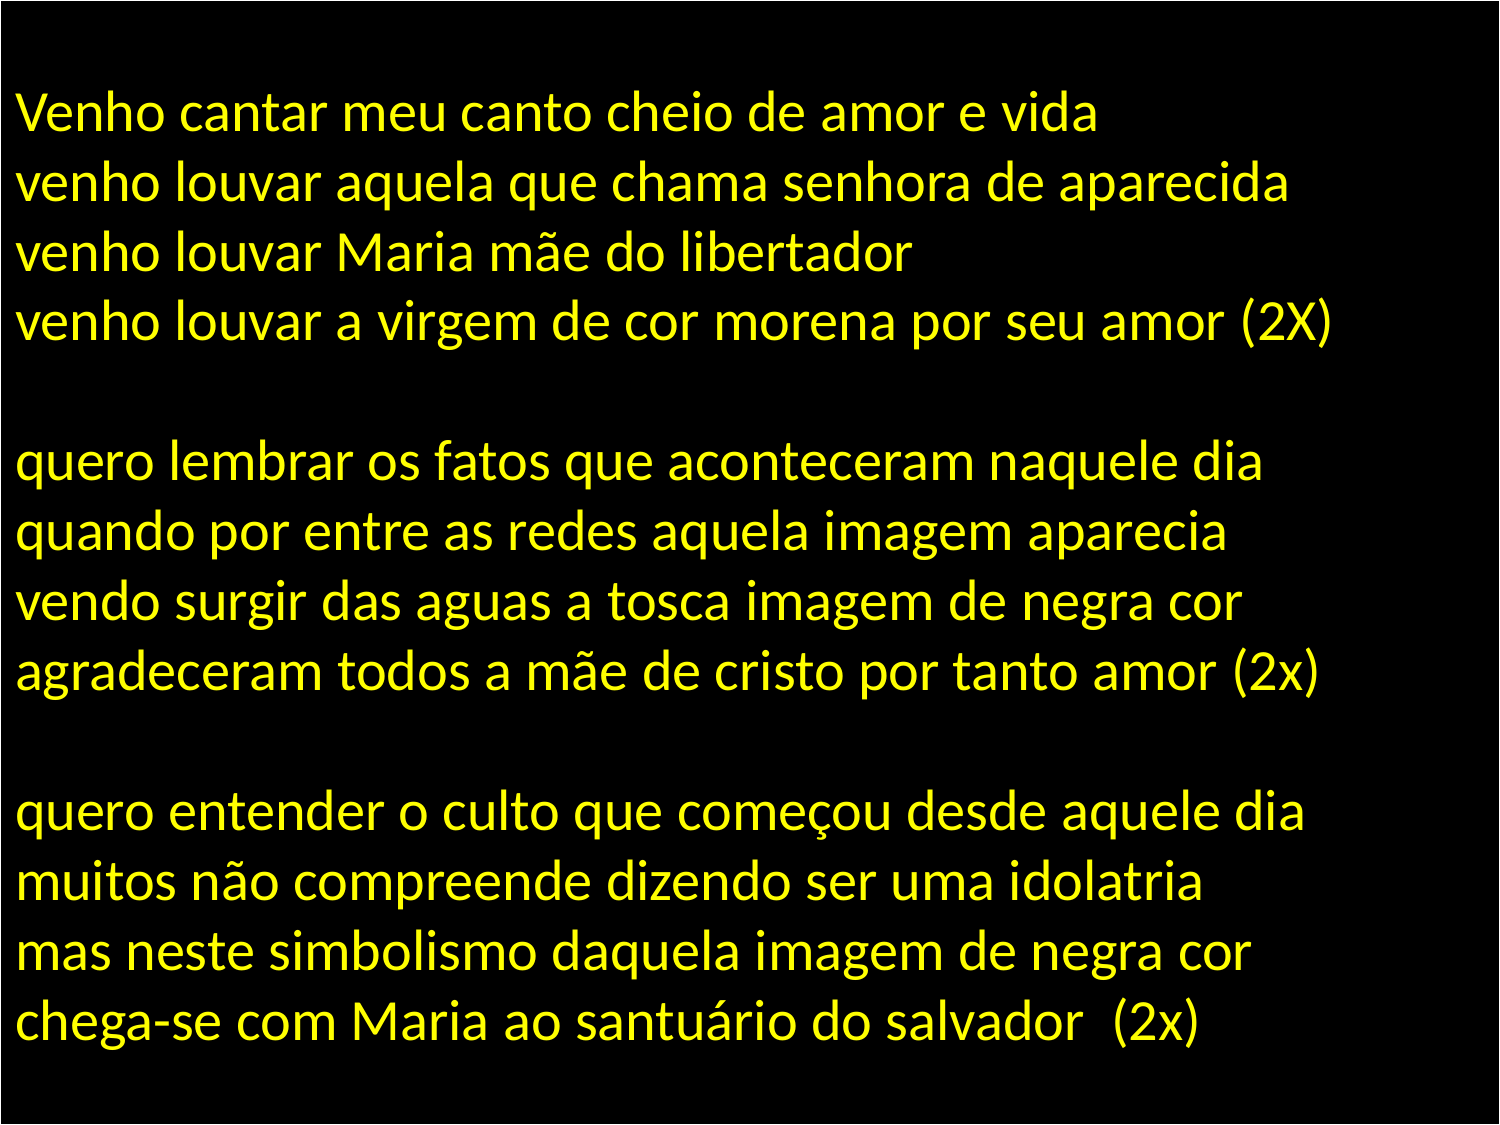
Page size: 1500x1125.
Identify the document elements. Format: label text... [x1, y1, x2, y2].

title Venho cantar meu canto cheio de amor e vida venho louvar aquela que chama senhora de aparecida venho louvar Maria mãe do libertador venho louvar a virgem de cor morena por seu amor (2X) quero lembrar os fatos que aconteceram naquele dia quando por entre as redes aquela imagem aparecia vendo surgir das aguas a tosca imagem de negra cor agradeceram todos a mãe de cristo por tanto amor (2x) quero entender o culto que começou desde aquele dia muitos não compreende dizendo ser uma idolatria mas neste simbolismo daquela imagem de negra cor chega-se com Maria ao santuário do salvador (2x) [0, 0, 1500, 1125]
